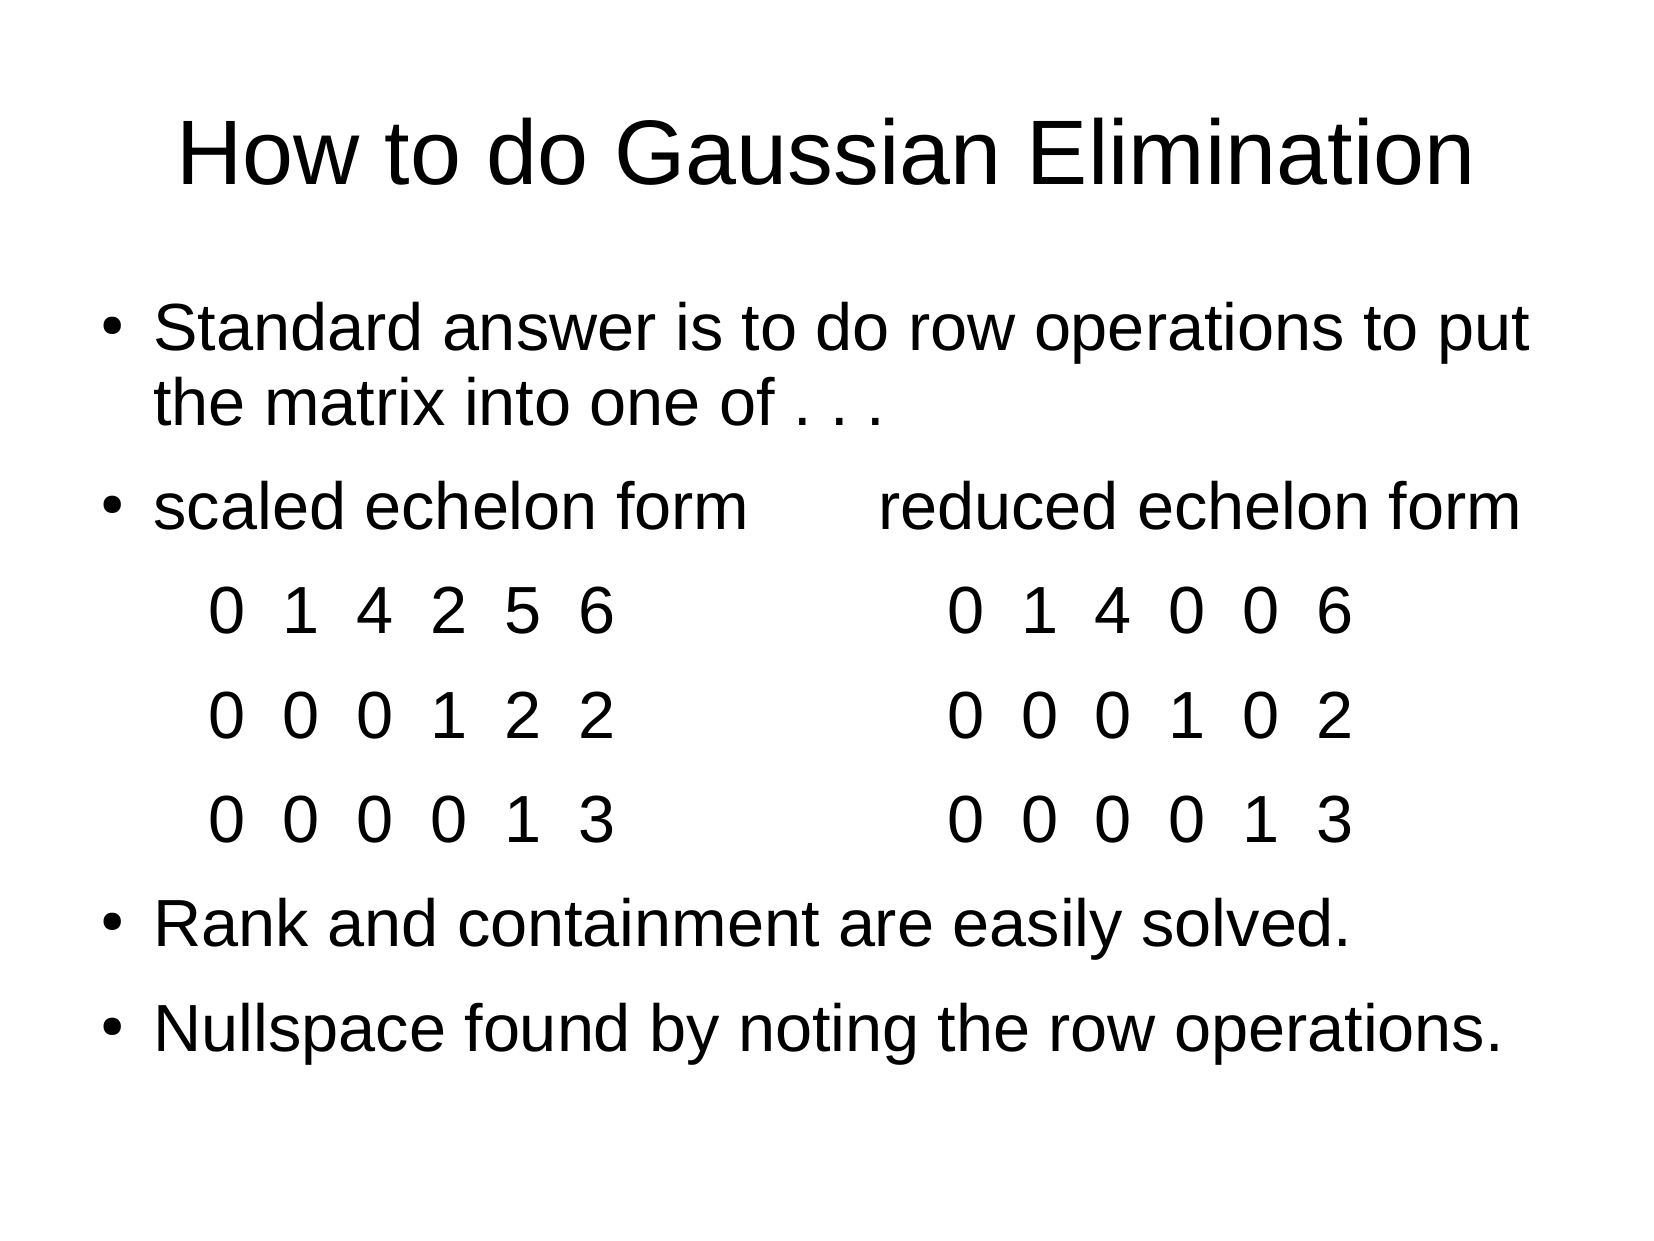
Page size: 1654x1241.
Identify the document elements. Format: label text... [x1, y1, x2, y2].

title How to do Gaussian Elimination [82, 49, 1571, 257]
list Standard answer is to do row operations to put the matrix into one of . . . scaled echelon form reduced echelon form 0 1 4 2 5 6 0 1 4 0 0 6 0 0 0 1 2 2 0 0 0 1 0 2 0 0 0 0 1 3 0 0 0 0 1 3 Rank and containment are easily solved. Nullspace found by noting the row operations. [82, 290, 1571, 1109]
